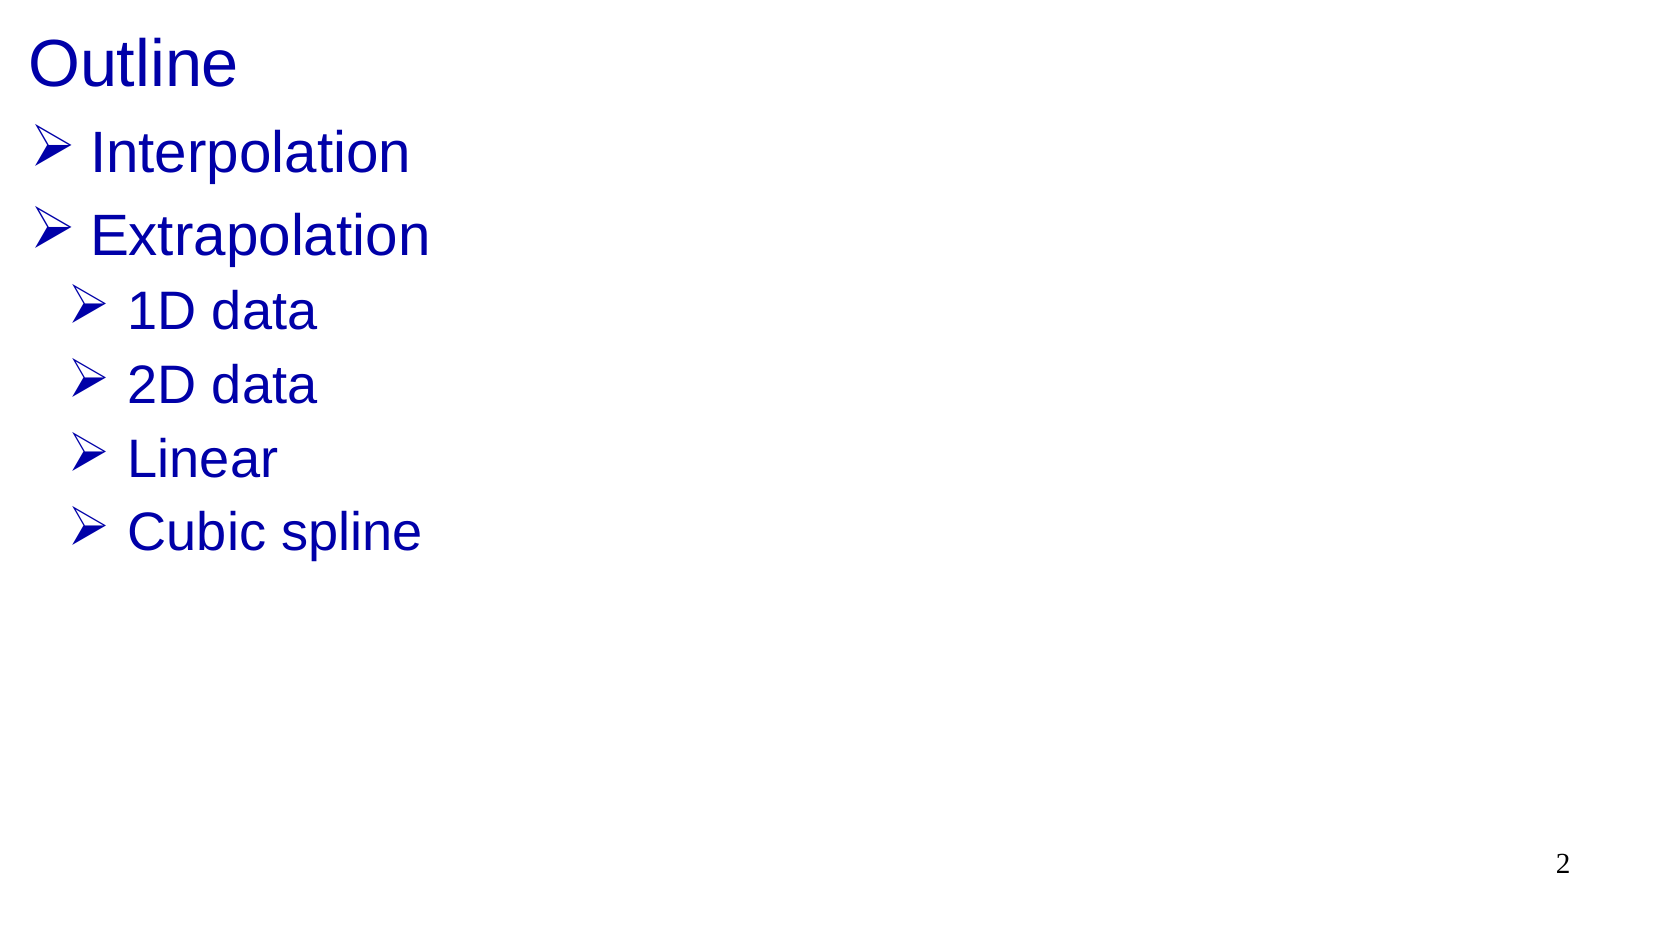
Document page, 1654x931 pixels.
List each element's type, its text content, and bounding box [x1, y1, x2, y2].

title Outline [28, 21, 1626, 106]
list Interpolation Extrapolation 1D data 2D data Linear Cubic spline [30, 120, 1645, 916]
